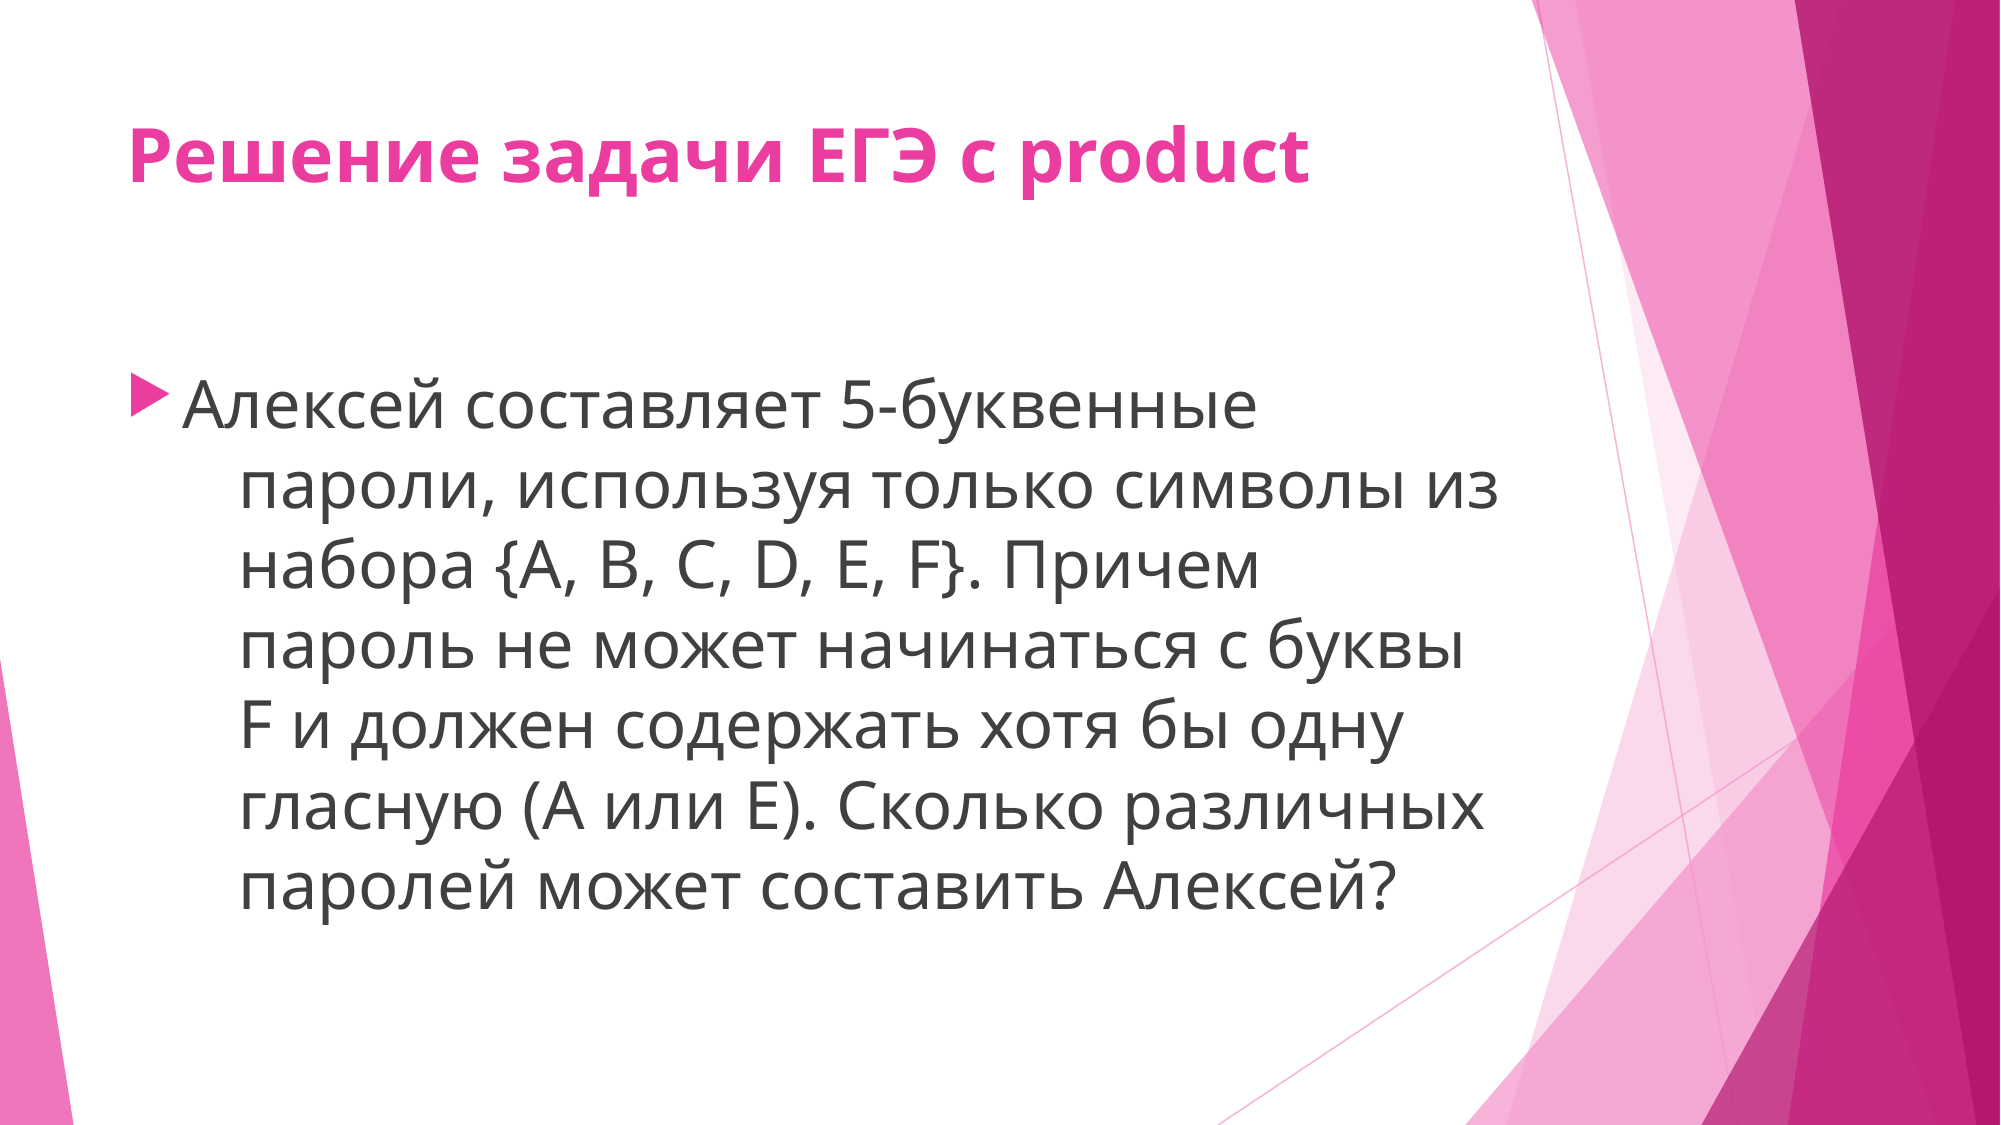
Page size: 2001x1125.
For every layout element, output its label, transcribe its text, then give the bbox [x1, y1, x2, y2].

title Решение задачи ЕГЭ с product [111, 99, 1522, 317]
list Алексей составляет 5-буквенные пароли, используя только символы из набора {A, B, C, D, E, F}. Причем пароль не может начинаться с буквы F и должен содержать хотя бы одну гласную (A или E). Сколько различных паролей может составить Алексей? [111, 354, 1522, 992]
